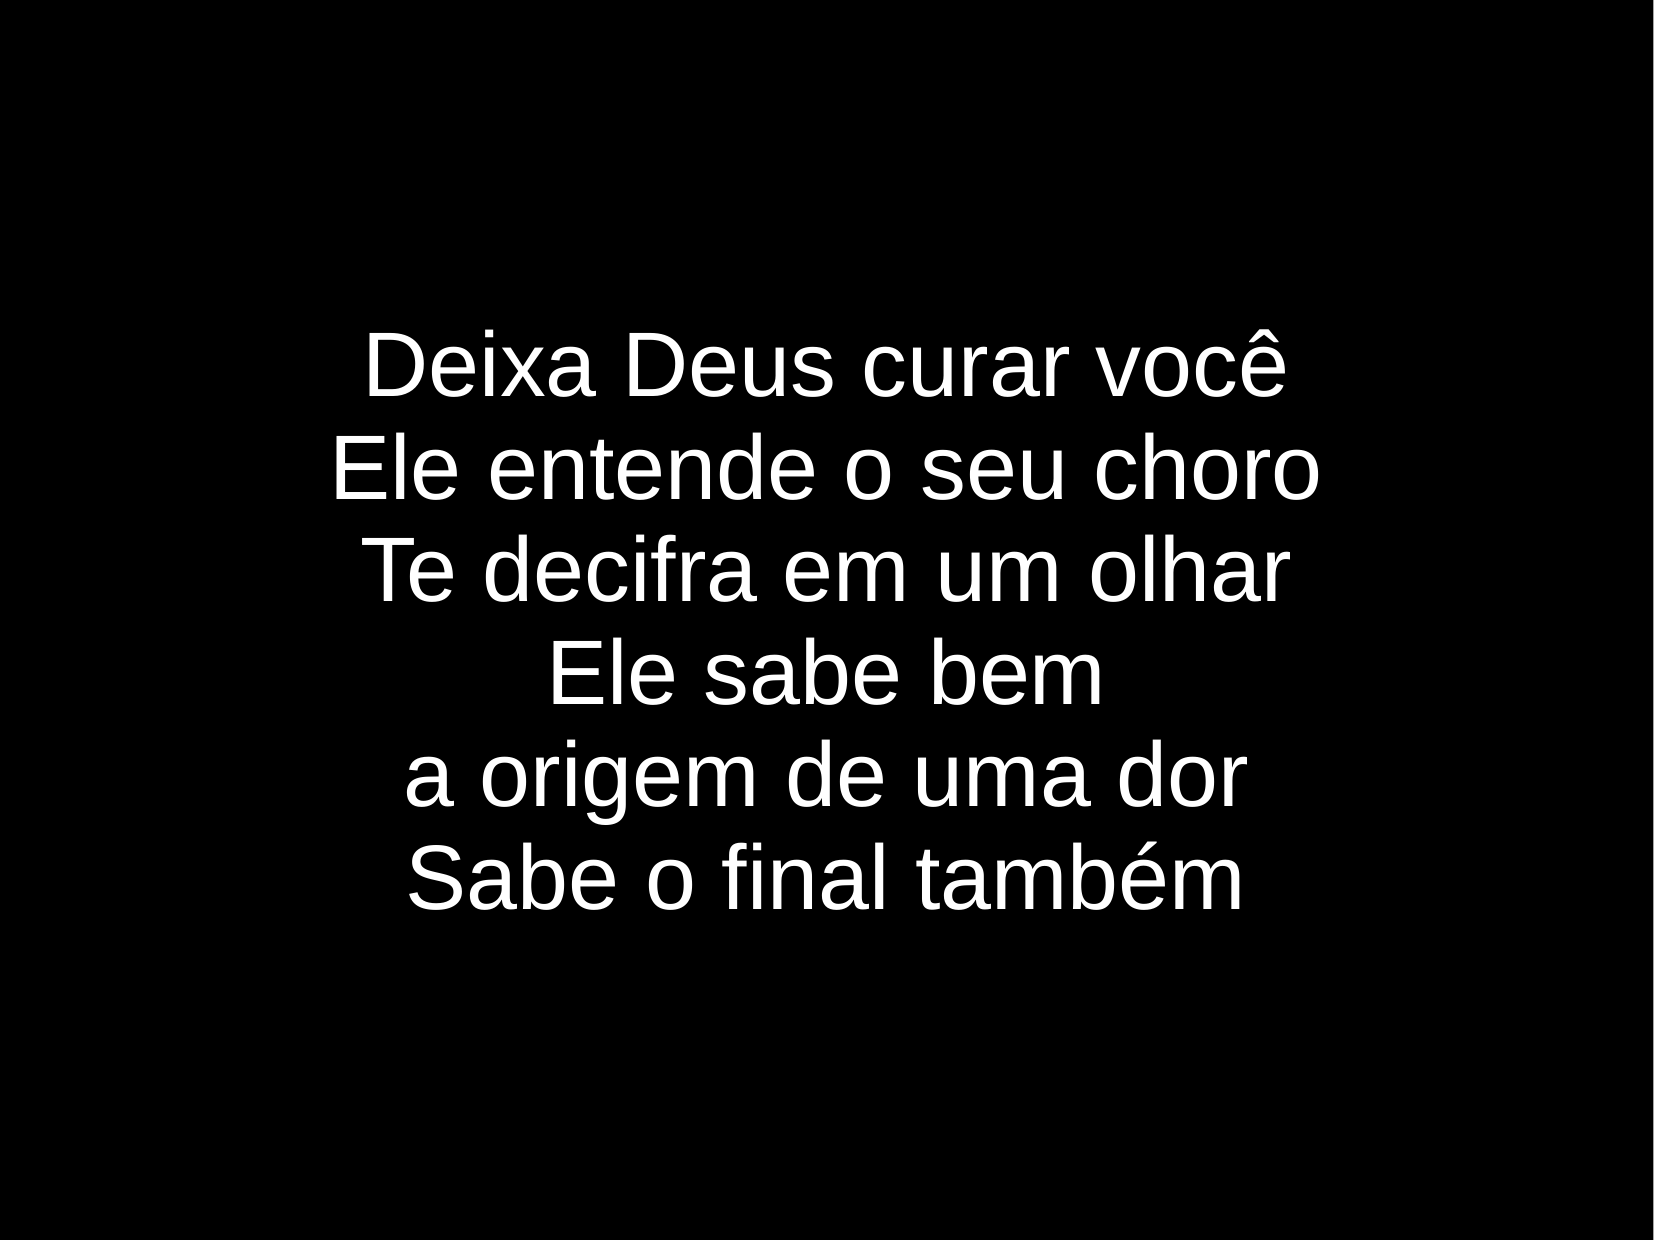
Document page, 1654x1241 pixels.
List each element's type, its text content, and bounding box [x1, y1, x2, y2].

subtitle Deixa Deus curar você Ele entende o seu choro Te decifra em um olhar Ele sabe bem a origem de uma dor Sabe o final também [82, 49, 1571, 1193]
